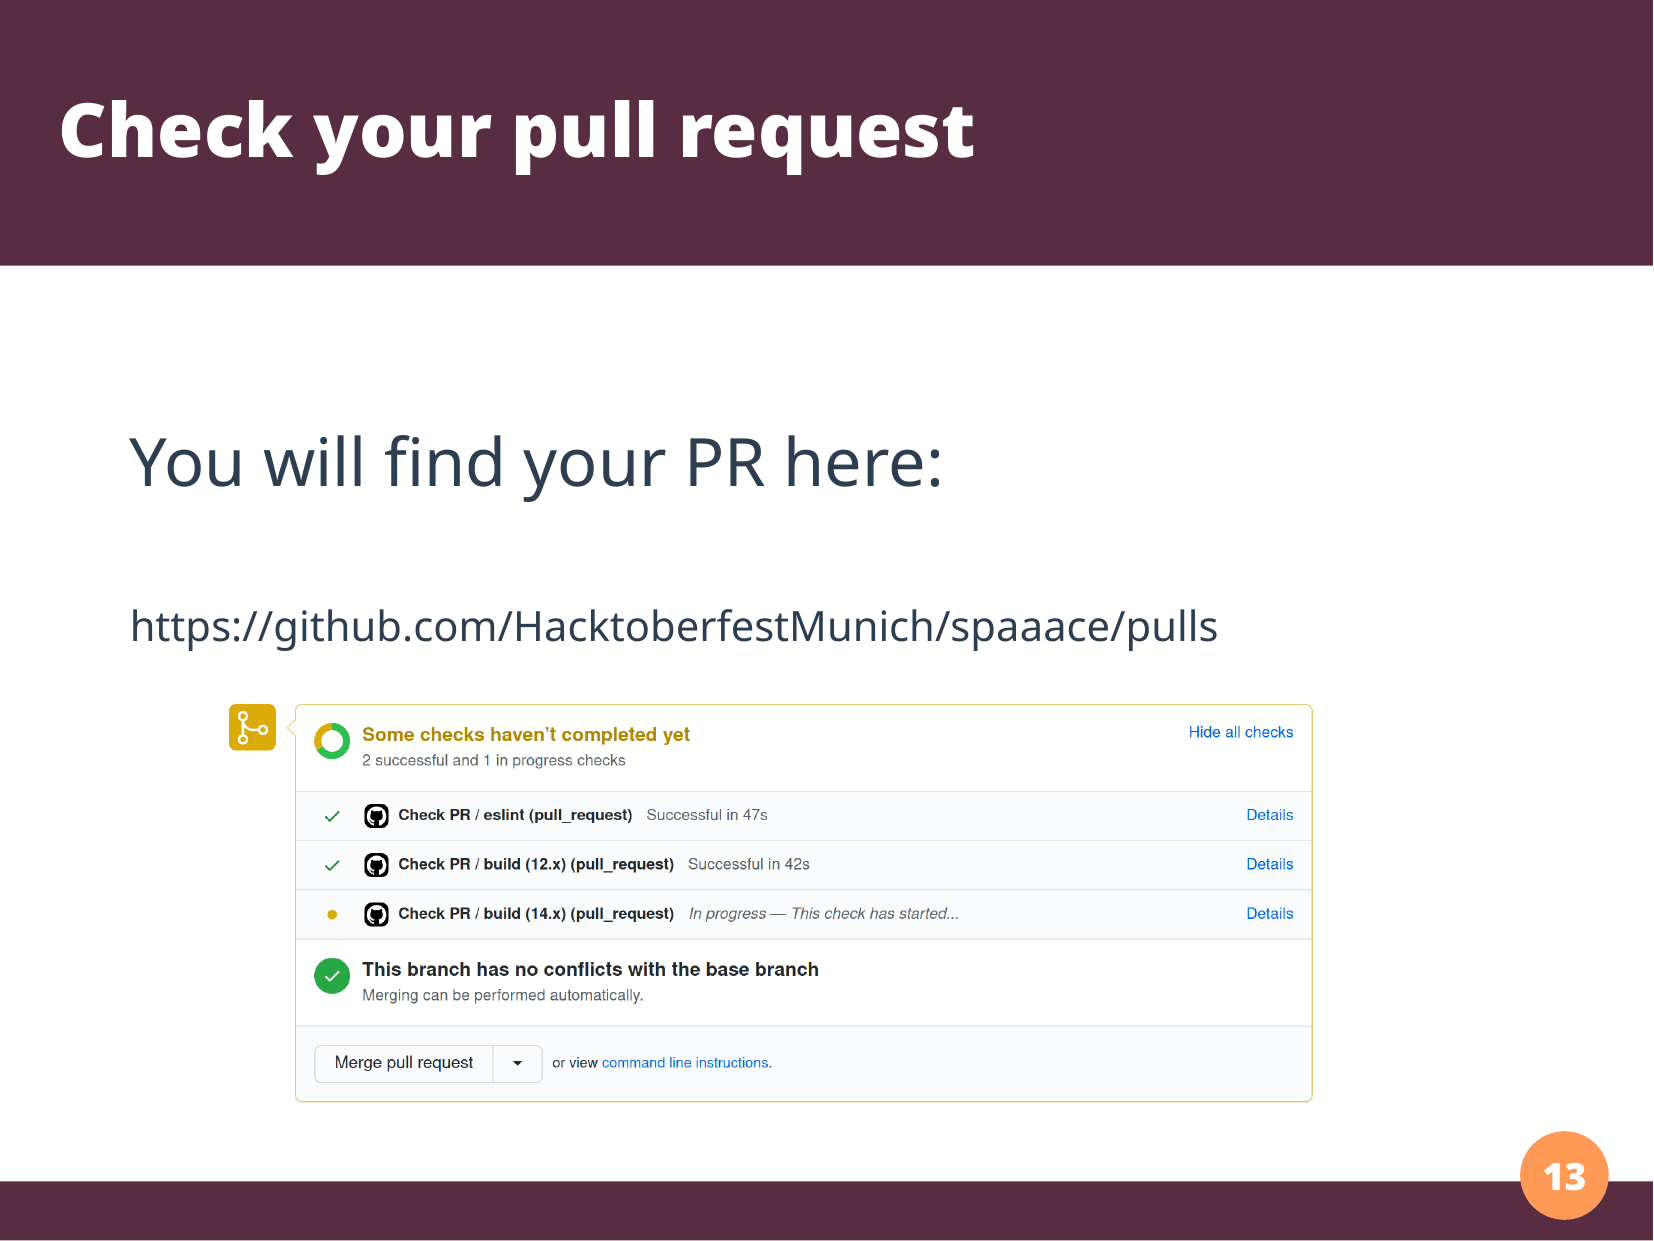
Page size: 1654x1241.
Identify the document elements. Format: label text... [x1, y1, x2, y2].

picture [219, 689, 1321, 1111]
title Check your pull request [58, 49, 1594, 207]
list You will find your PR here: https://github.com/HacktoberfestMunich/spaaace/pulls [58, 324, 1594, 1152]
